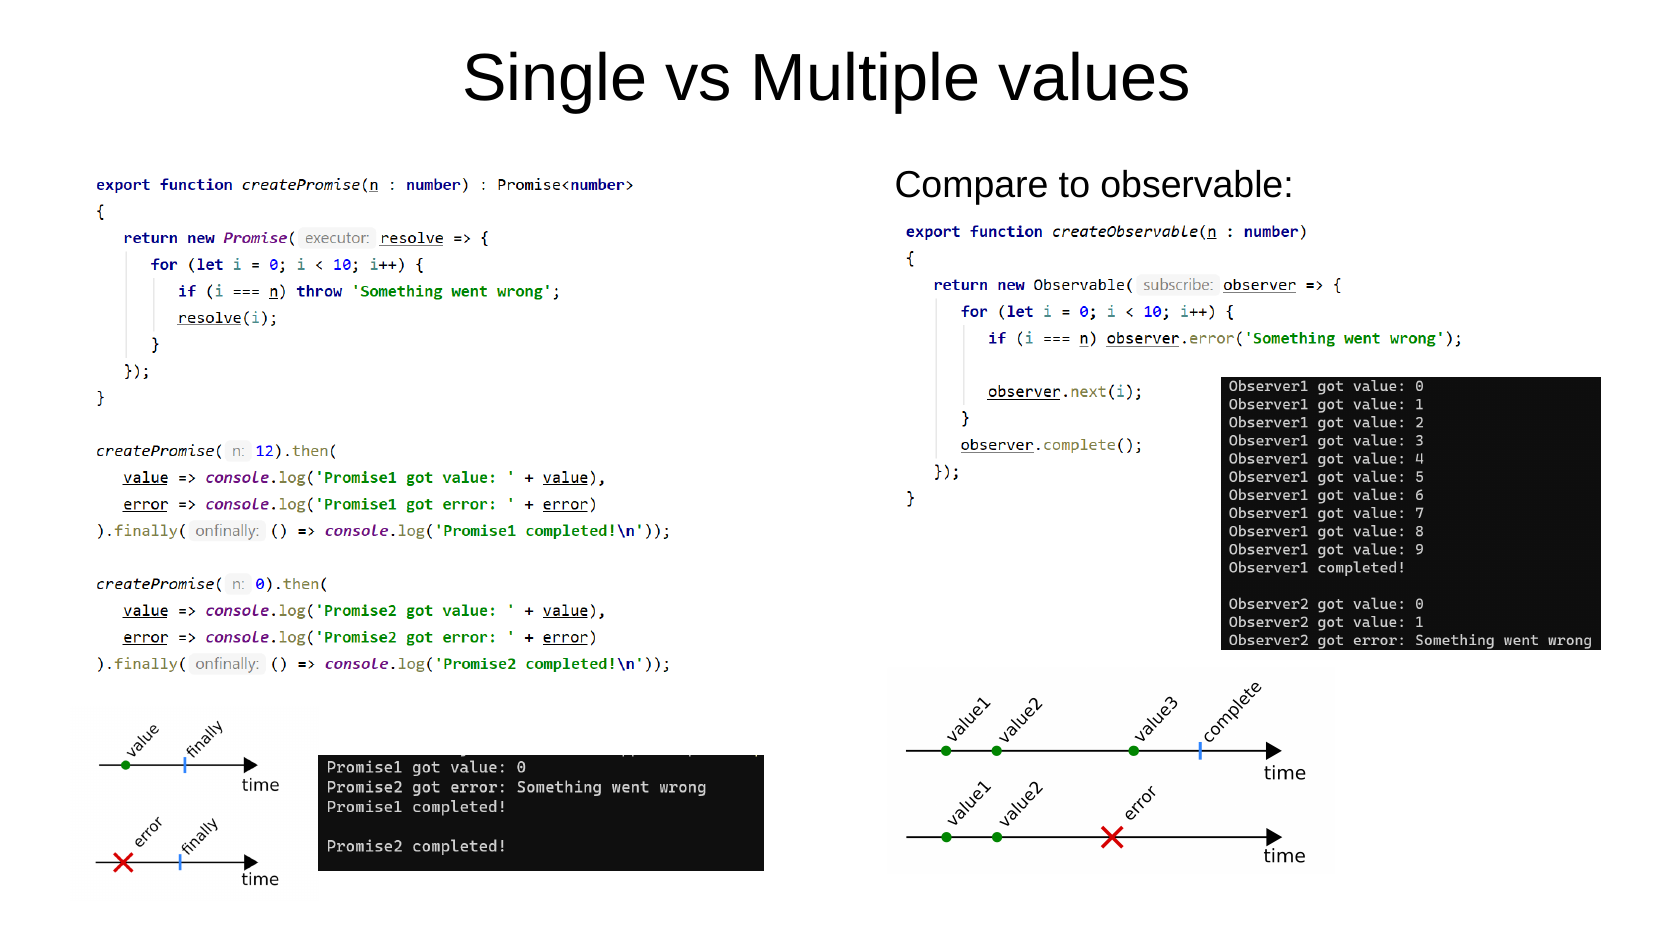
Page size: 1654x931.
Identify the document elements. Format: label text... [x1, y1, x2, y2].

title Single vs Multiple values [82, 37, 1571, 119]
text_box Compare to observable: [879, 155, 1309, 213]
picture [891, 206, 1601, 650]
picture [887, 667, 1335, 875]
picture [59, 144, 764, 901]
